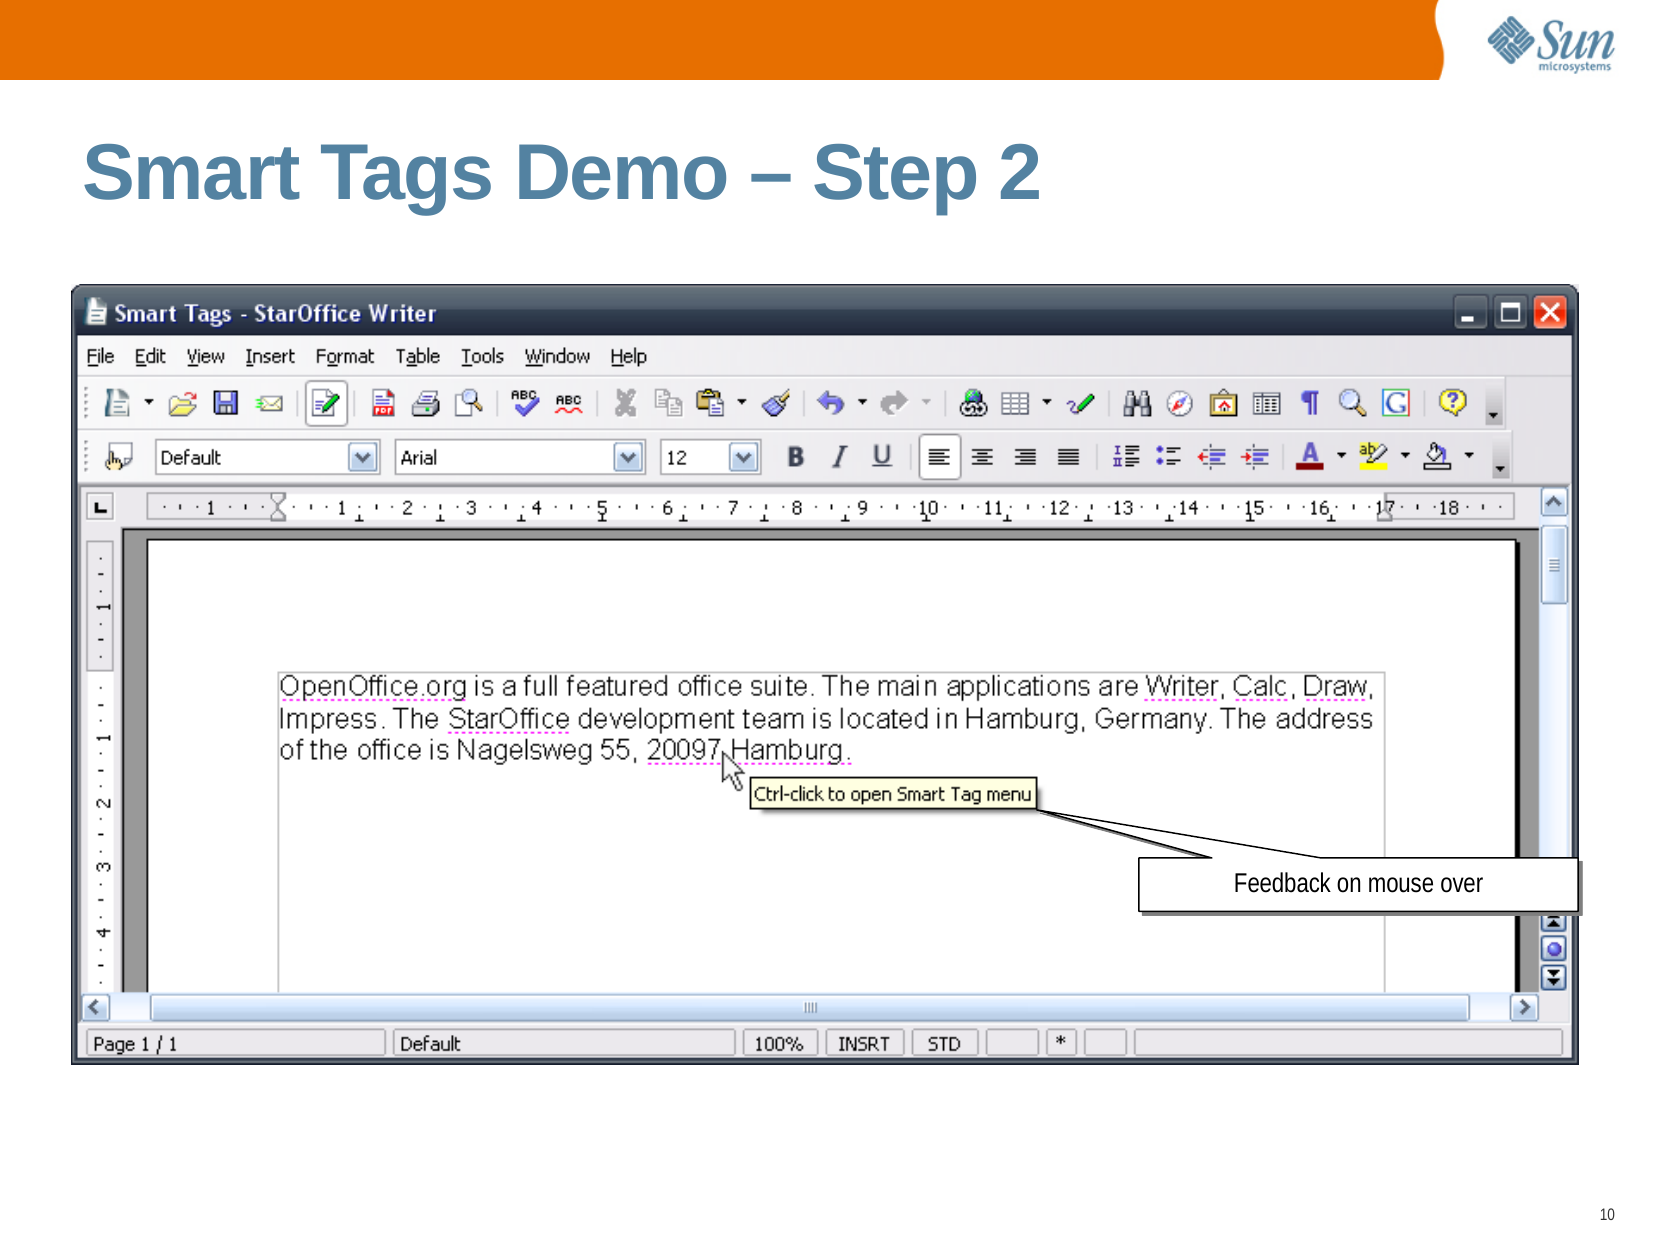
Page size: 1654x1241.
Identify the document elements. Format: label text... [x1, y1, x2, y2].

text_box Feedback on mouse over [1036, 809, 1579, 912]
picture [0, 0, 1654, 80]
title Smart Tags Demo – Step 2 [82, 135, 1585, 250]
picture [71, 284, 1579, 1065]
